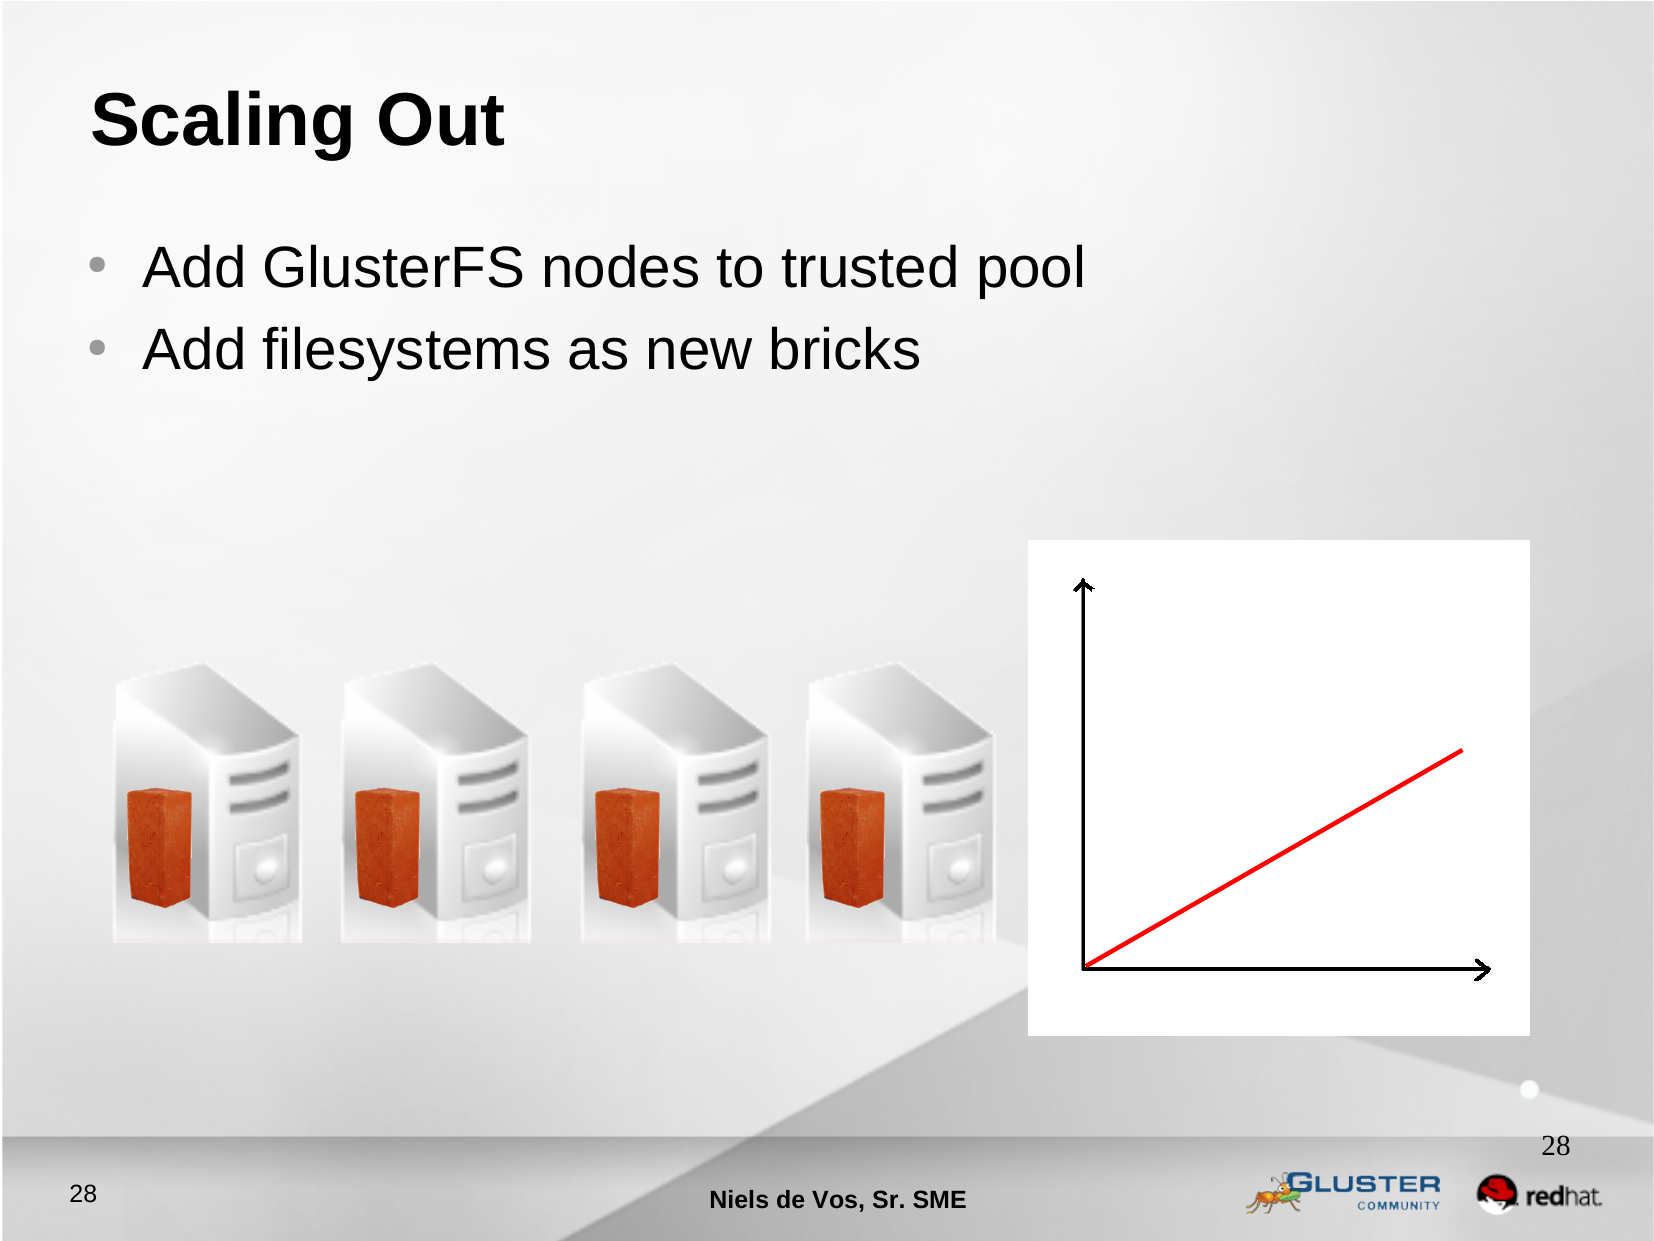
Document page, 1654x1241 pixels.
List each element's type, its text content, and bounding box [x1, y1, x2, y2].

title Scaling Out [90, 15, 1579, 223]
list Add GlusterFS nodes to trusted pool Add filesystems as new bricks [86, 232, 1576, 1111]
picture [2, 1, 1654, 1241]
